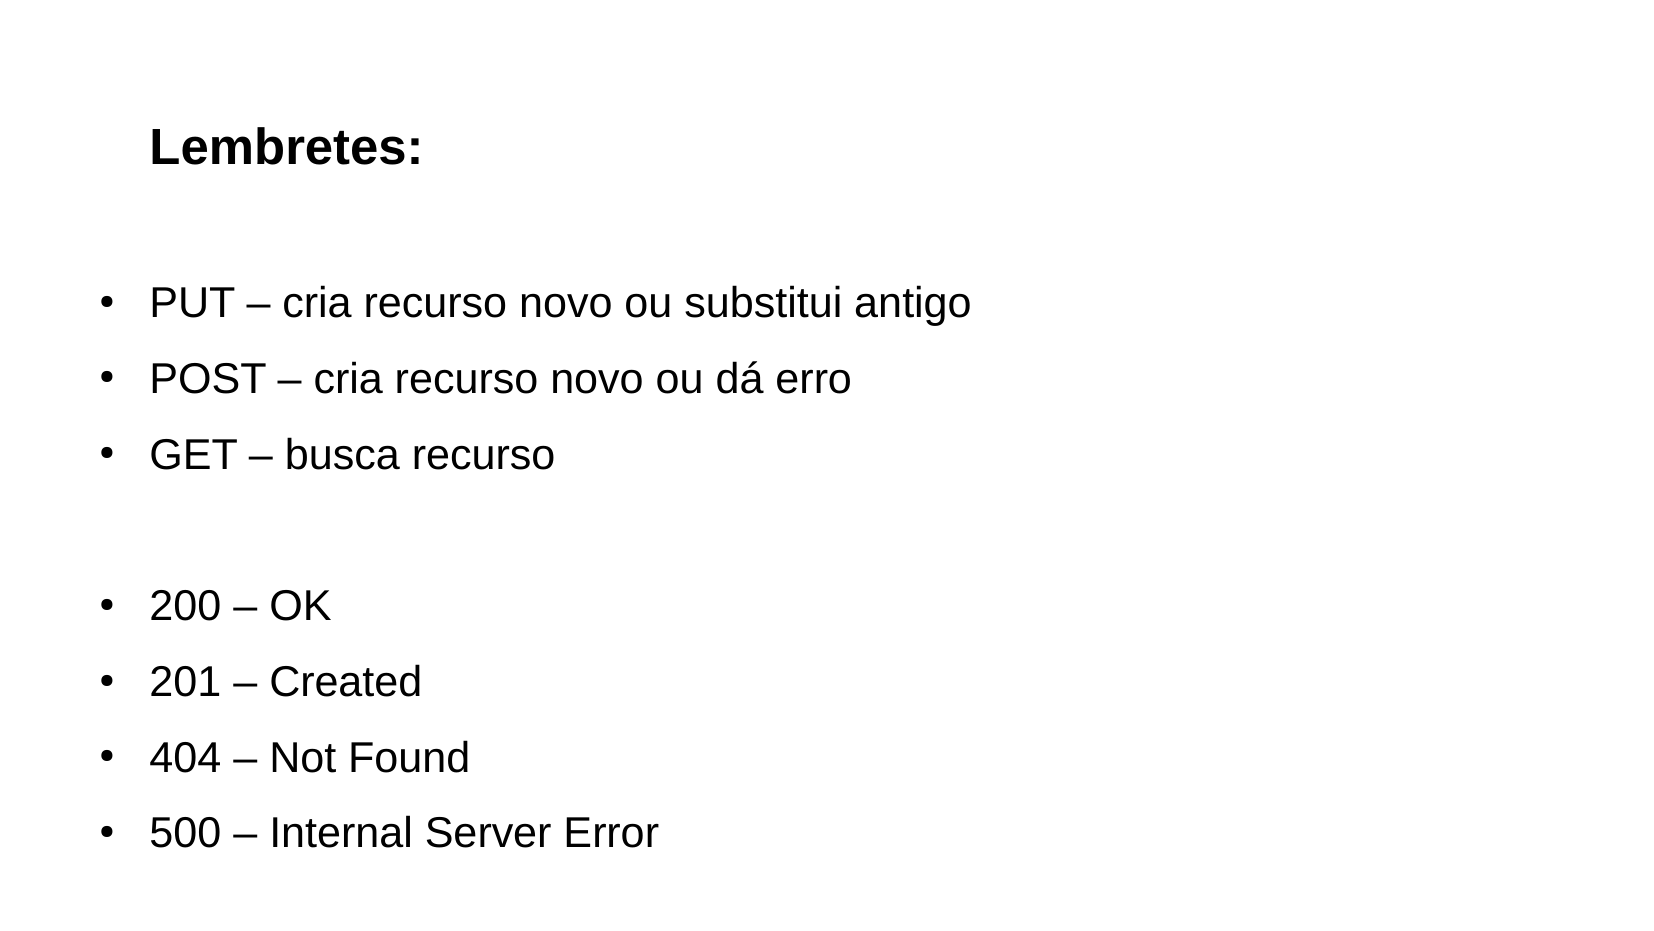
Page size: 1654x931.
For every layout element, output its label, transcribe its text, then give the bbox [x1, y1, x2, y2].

list Lembretes: PUT – cria recurso novo ou substitui antigo POST – cria recurso novo ou dá erro GET – busca recurso 200 – OK 201 – Created 404 – Not Found 500 – Internal Server Error [82, 118, 1571, 863]
